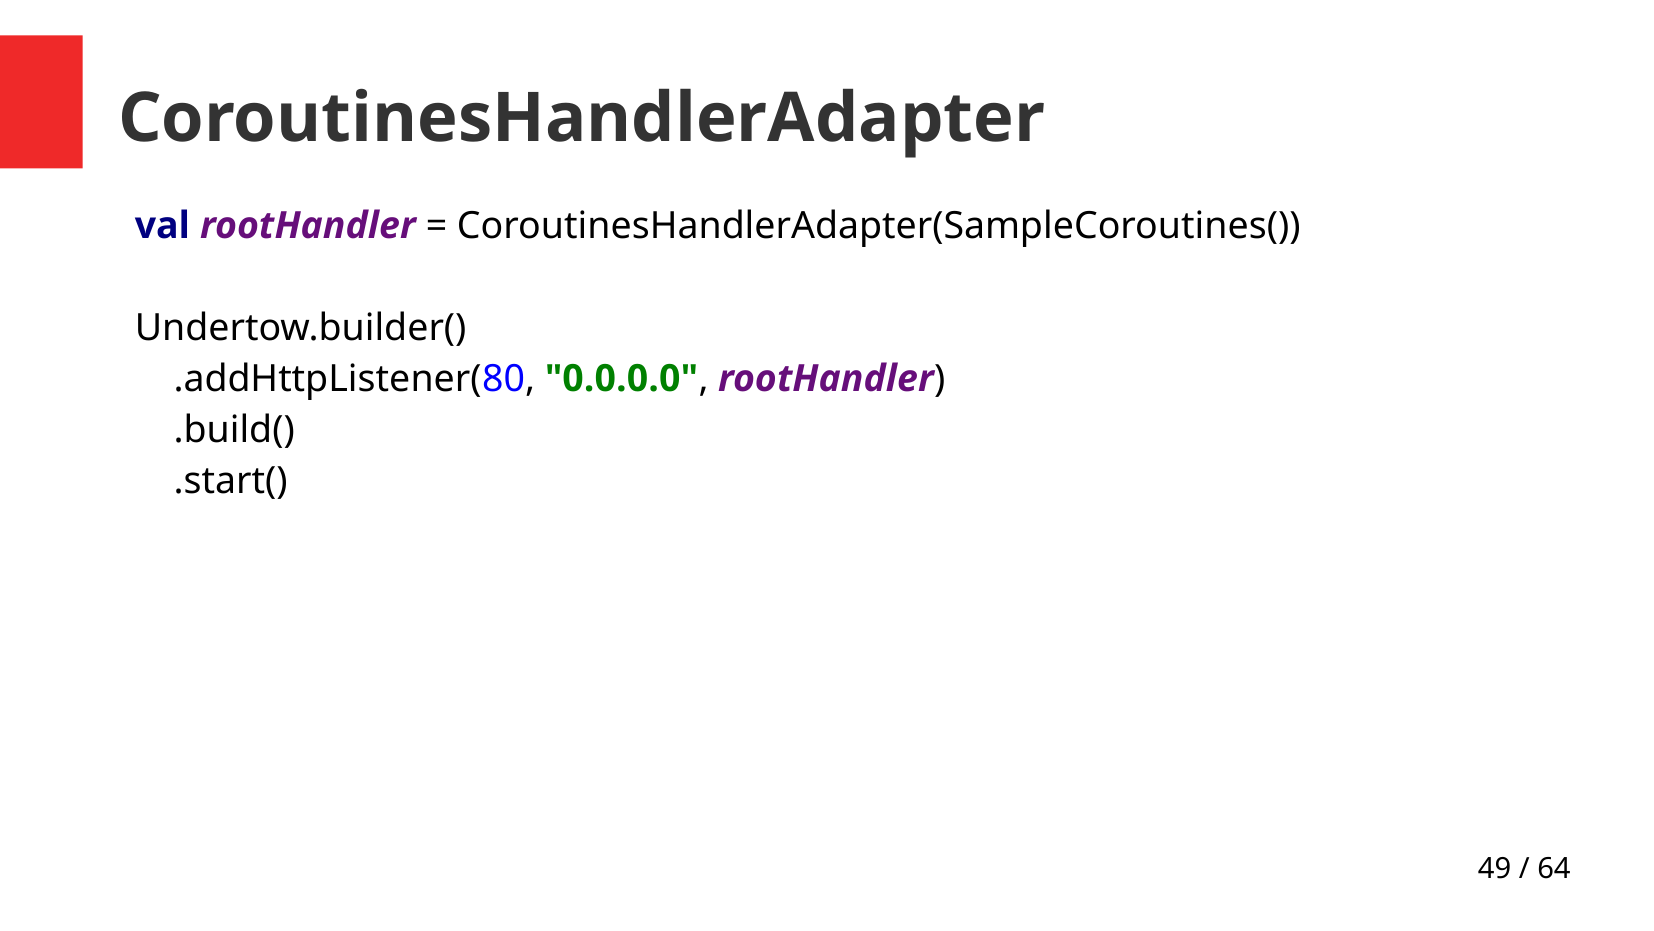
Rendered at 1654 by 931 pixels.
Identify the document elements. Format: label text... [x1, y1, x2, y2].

title CoroutinesHandlerAdapter [118, 37, 1571, 193]
text_box val rootHandler = CoroutinesHandlerAdapter(SampleCoroutines()) Undertow.builder() .addHttpListener(80, "0.0.0.0", rootHandler) .build() .start() [120, 191, 1606, 871]
